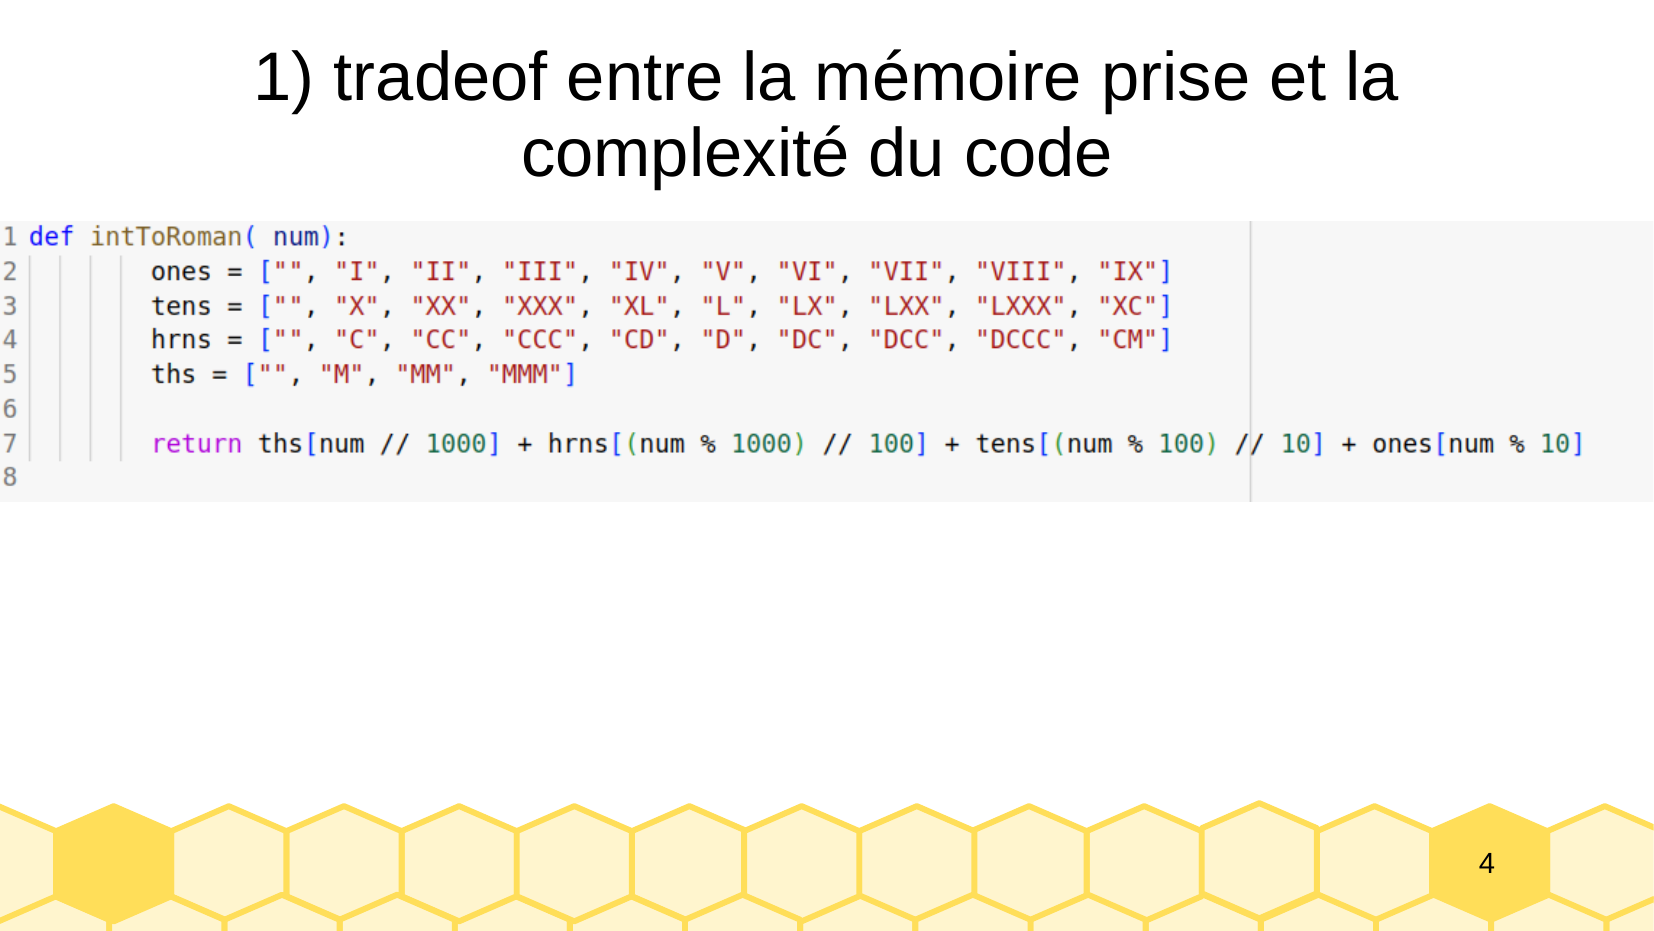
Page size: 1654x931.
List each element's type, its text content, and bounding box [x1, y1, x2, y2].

picture [0, 221, 1654, 502]
title 1) tradeof entre la mémoire prise et la complexité du code [82, 37, 1571, 193]
